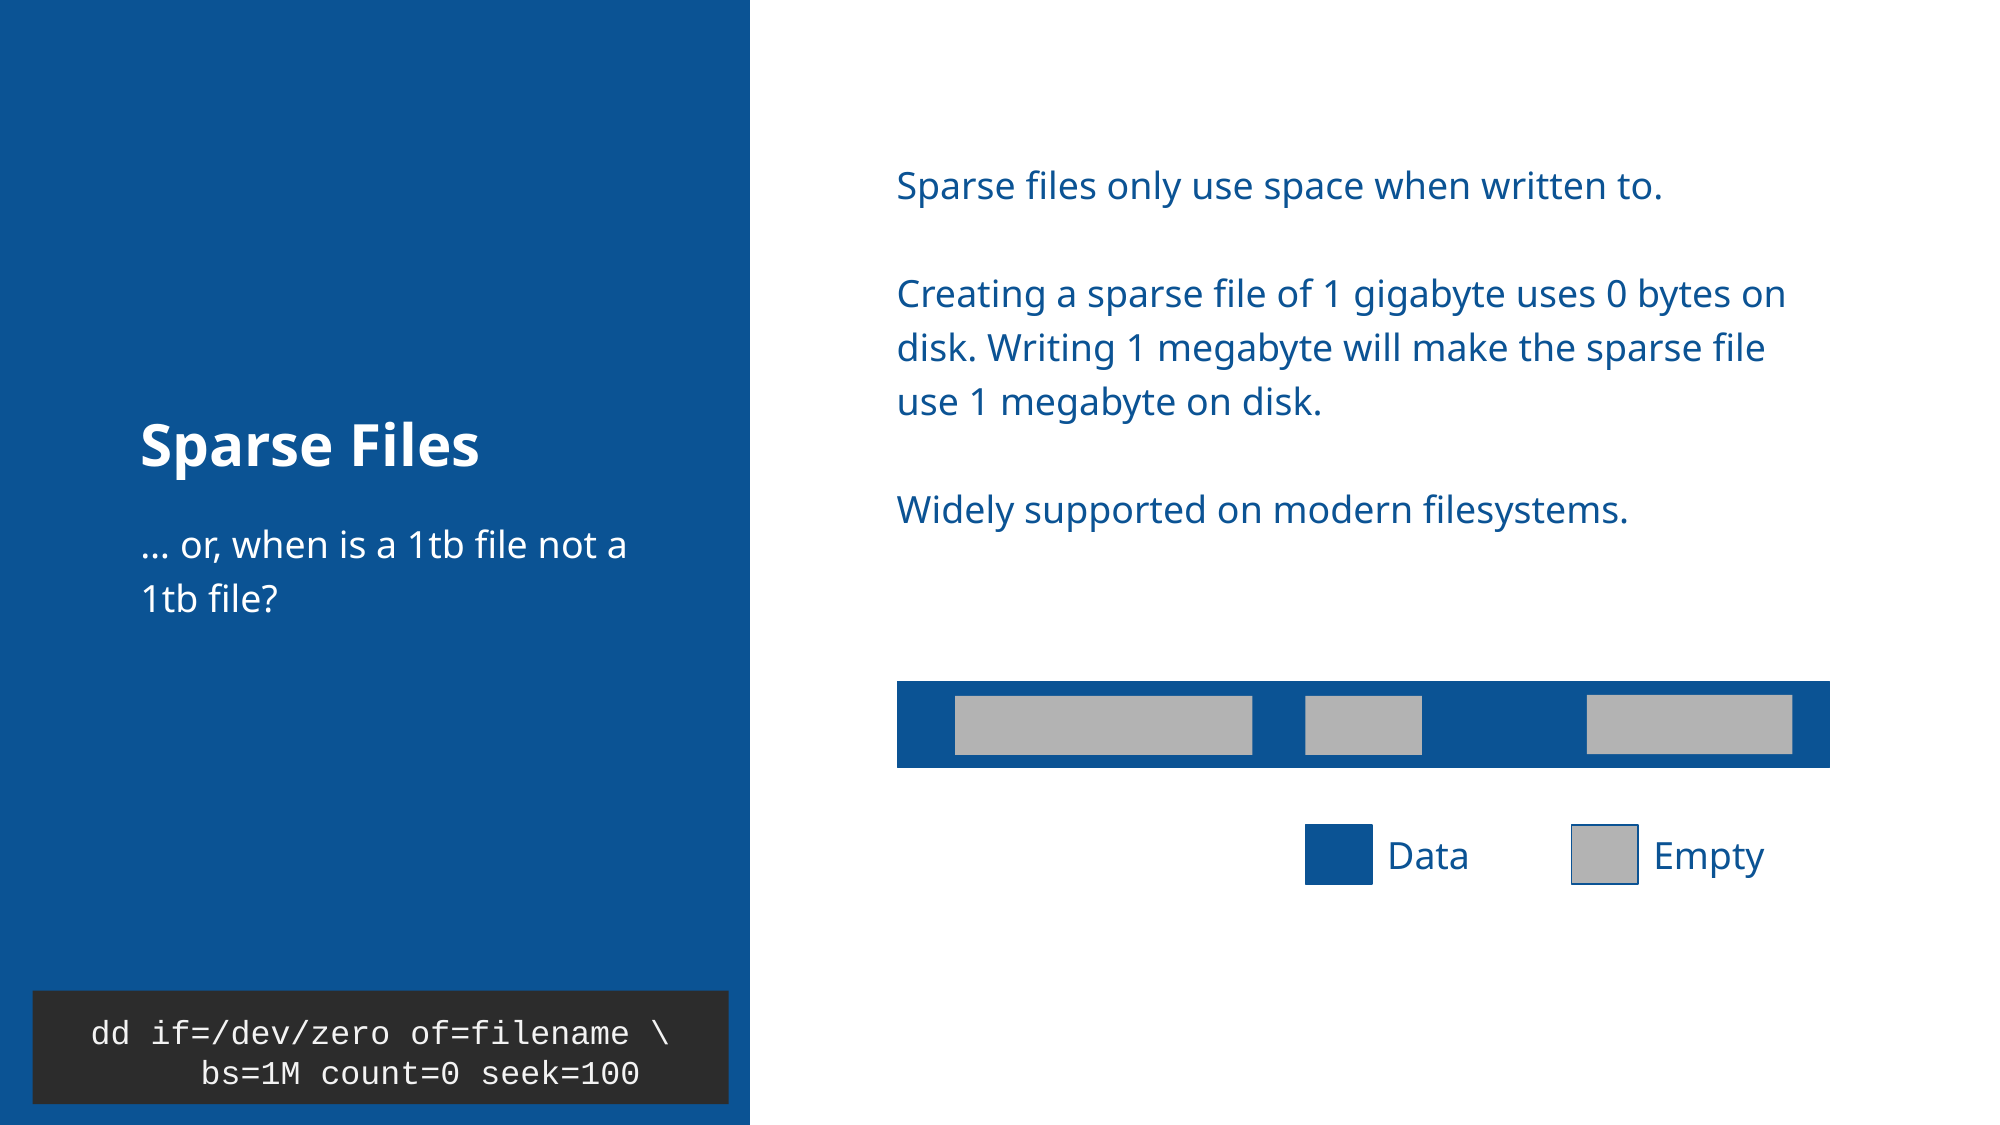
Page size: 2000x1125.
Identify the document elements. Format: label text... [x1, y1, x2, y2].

text_box [1305, 824, 1372, 884]
text_box [1571, 824, 1638, 884]
text_box Data [1372, 824, 1508, 885]
text_box Sparse files only use space when written to. Creating a sparse file of 1 gigabyte uses 0 bytes on disk. Writing 1 megabyte will make the sparse file use 1 megabyte on disk. Widely supported on modern filesystems. [881, 145, 1846, 577]
text_box [897, 681, 1830, 768]
text_box Empty [1638, 824, 1811, 885]
text_box … or, when is a 1tb file not a 1tb file? [125, 504, 653, 793]
text_box dd if=/dev/zero of=filename \ bs=1M count=0 seek=100 [32, 990, 729, 1105]
text_box Sparse Files [125, 400, 636, 487]
text_box [14, 0, 750, 1125]
